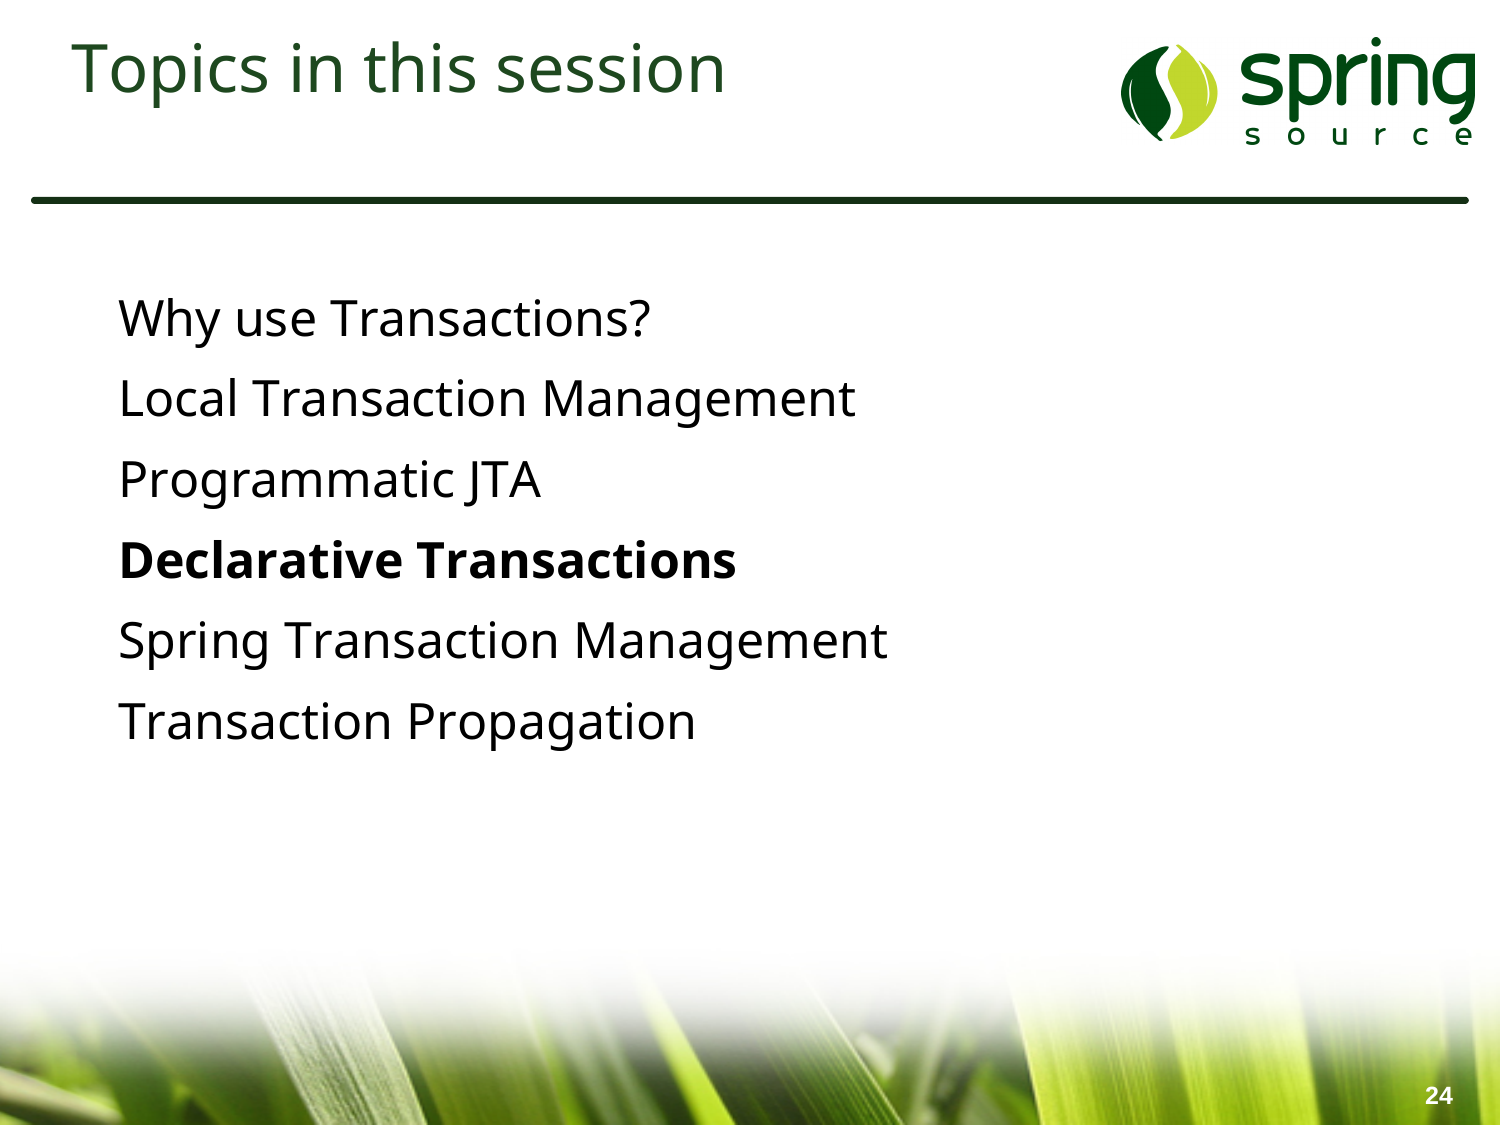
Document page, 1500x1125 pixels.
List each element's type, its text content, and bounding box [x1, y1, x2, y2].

picture [1121, 37, 1475, 145]
list Why use Transactions? Local Transaction Management Programmatic JTA Declarative Transactions Spring Transaction Management Transaction Propagation [103, 275, 1394, 938]
picture [0, 944, 1500, 1125]
title Topics in this session [56, 13, 1089, 176]
